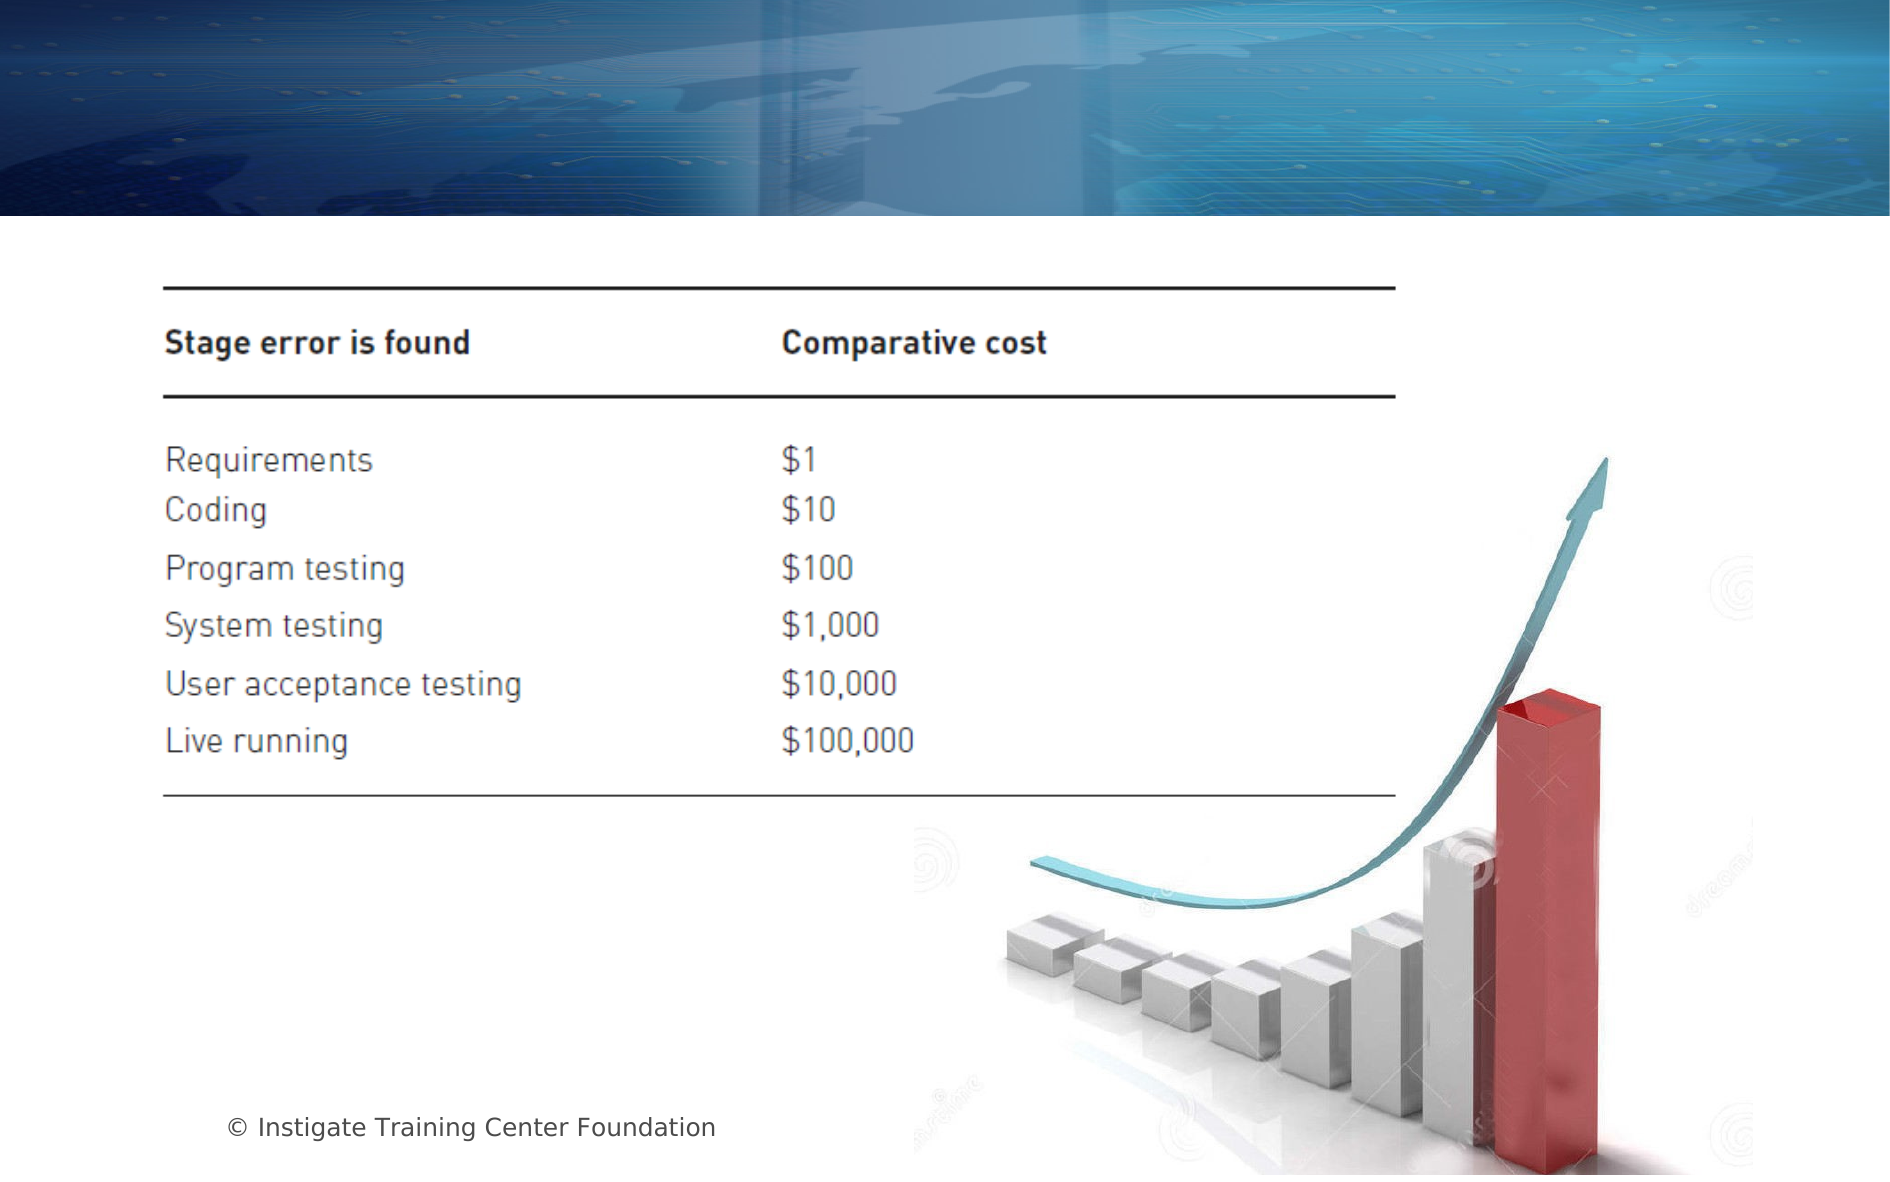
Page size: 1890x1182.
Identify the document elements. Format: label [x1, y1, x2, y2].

picture [112, 262, 1753, 1175]
picture [0, 0, 1890, 216]
